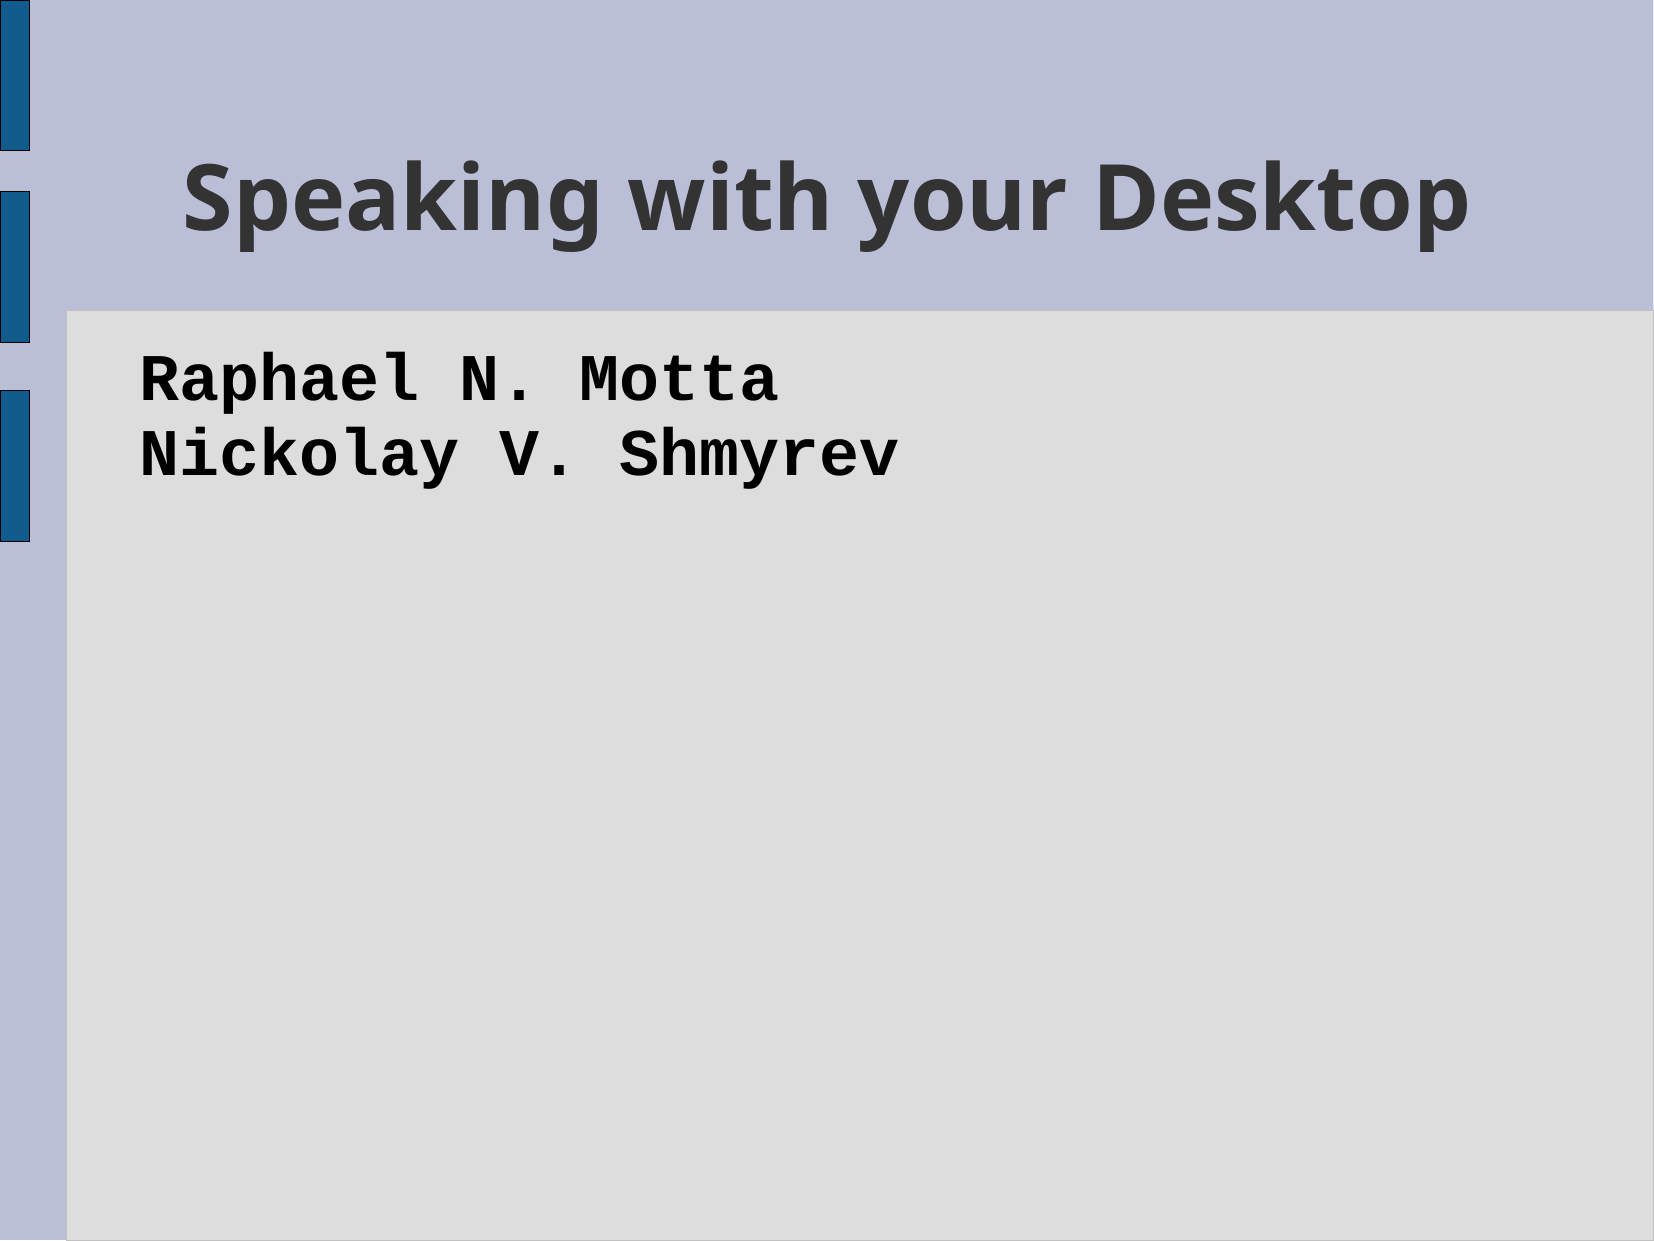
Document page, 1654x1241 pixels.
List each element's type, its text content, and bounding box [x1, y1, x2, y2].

list Raphael N. Motta Nickolay V. Shmyrev [121, 344, 1534, 1127]
title Speaking with your Desktop [96, 91, 1559, 299]
